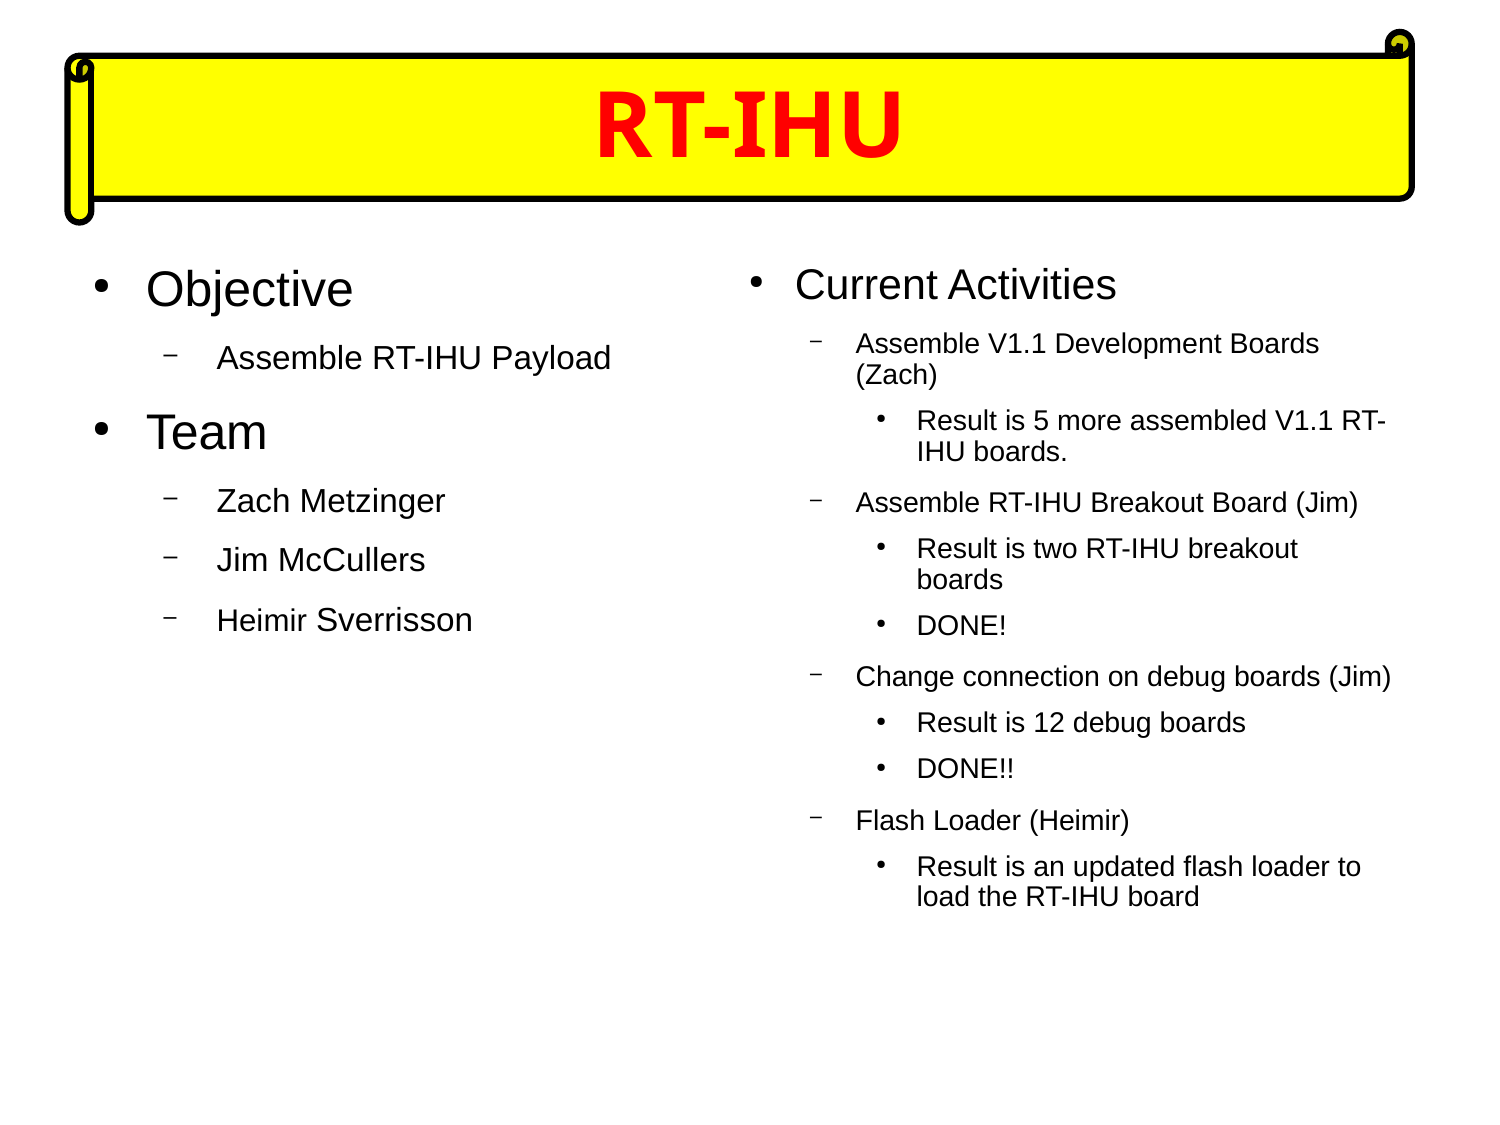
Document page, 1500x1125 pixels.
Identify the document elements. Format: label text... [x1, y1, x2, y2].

text_box [72, 31, 1412, 58]
text_box [67, 184, 1412, 223]
list Objective Assemble RT-IHU Payload Team Zach Metzinger Jim McCullers Heimir Sverrisson [75, 263, 734, 916]
list Current Activities Assemble V1.1 Development Boards (Zach) Result is 5 more assembled V1.1 RT-IHU boards. Assemble RT-IHU Breakout Board (Jim) Result is two RT-IHU breakout boards DONE! Change connection on debug boards (Jim) Result is 12 debug boards DONE!! Flash Loader (Heimir) Result is an updated flash loader to load the RT-IHU board [733, 262, 1393, 915]
text_box RT-IHU [0, 58, 1500, 184]
